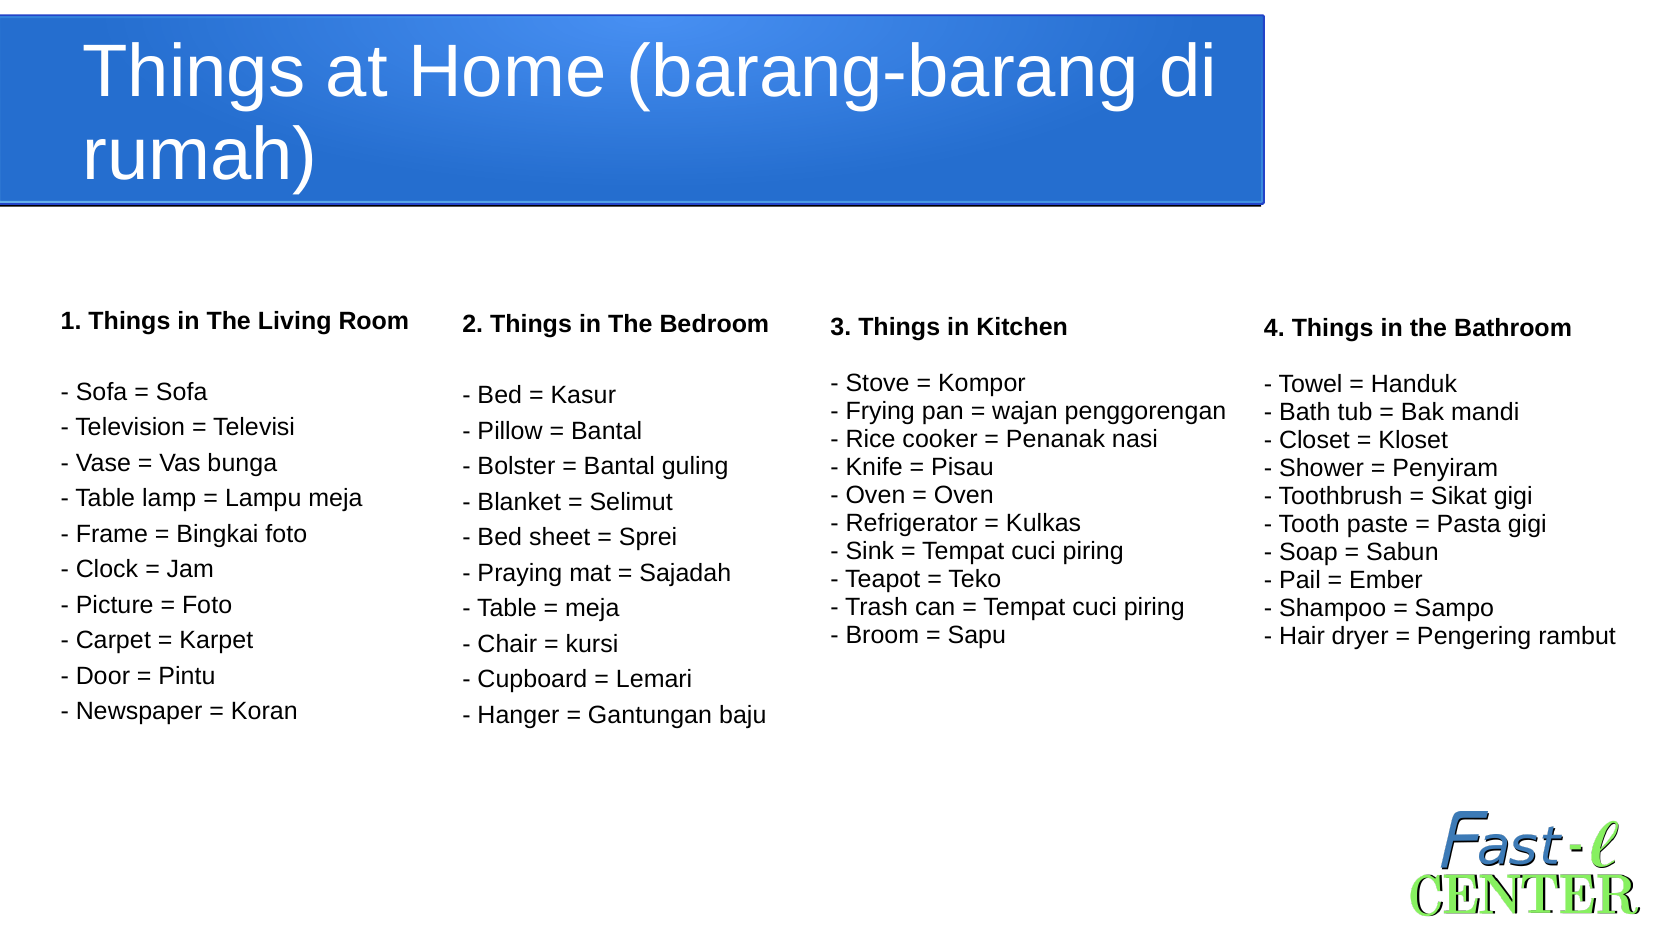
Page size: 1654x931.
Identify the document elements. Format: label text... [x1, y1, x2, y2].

text_box 4. Things in the Bathroom - Towel = Handuk - Bath tub = Bak mandi - Closet = Kloset - Shower = Penyiram - Toothbrush = Sikat gigi - Tooth paste = Pasta gigi - Soap = Sabun - Pail = Ember - Shampoo = Sampo - Hair dryer = Pengering rambut [1249, 306, 1632, 657]
text_box 2. Things in The Bedroom - Bed = Kasur - Pillow = Bantal - Bolster = Bantal guling - Blanket = Selimut - Bed sheet = Sprei - Praying mat = Sajadah - Table = meja - Chair = kursi - Cupboard = Lemari - Hanger = Gantungan baju [447, 302, 858, 826]
title Things at Home (barang-barang di rumah) [82, 29, 1235, 196]
text_box 1. Things in The Living Room - Sofa = Sofa - Television = Televisi - Vase = Vas bunga - Table lamp = Lampu meja - Frame = Bingkai foto - Clock = Jam - Picture = Foto - Carpet = Karpet - Door = Pintu - Newspaper = Koran [45, 299, 457, 768]
picture [1410, 811, 1641, 919]
text_box 3. Things in Kitchen - Stove = Kompor - Frying pan = wajan penggorengan - Rice cooker = Penanak nasi - Knife = Pisau - Oven = Oven - Refrigerator = Kulkas - Sink = Tempat cuci piring - Teapot = Teko - Trash can = Tempat cuci piring - Broom = Sapu [815, 305, 1243, 657]
